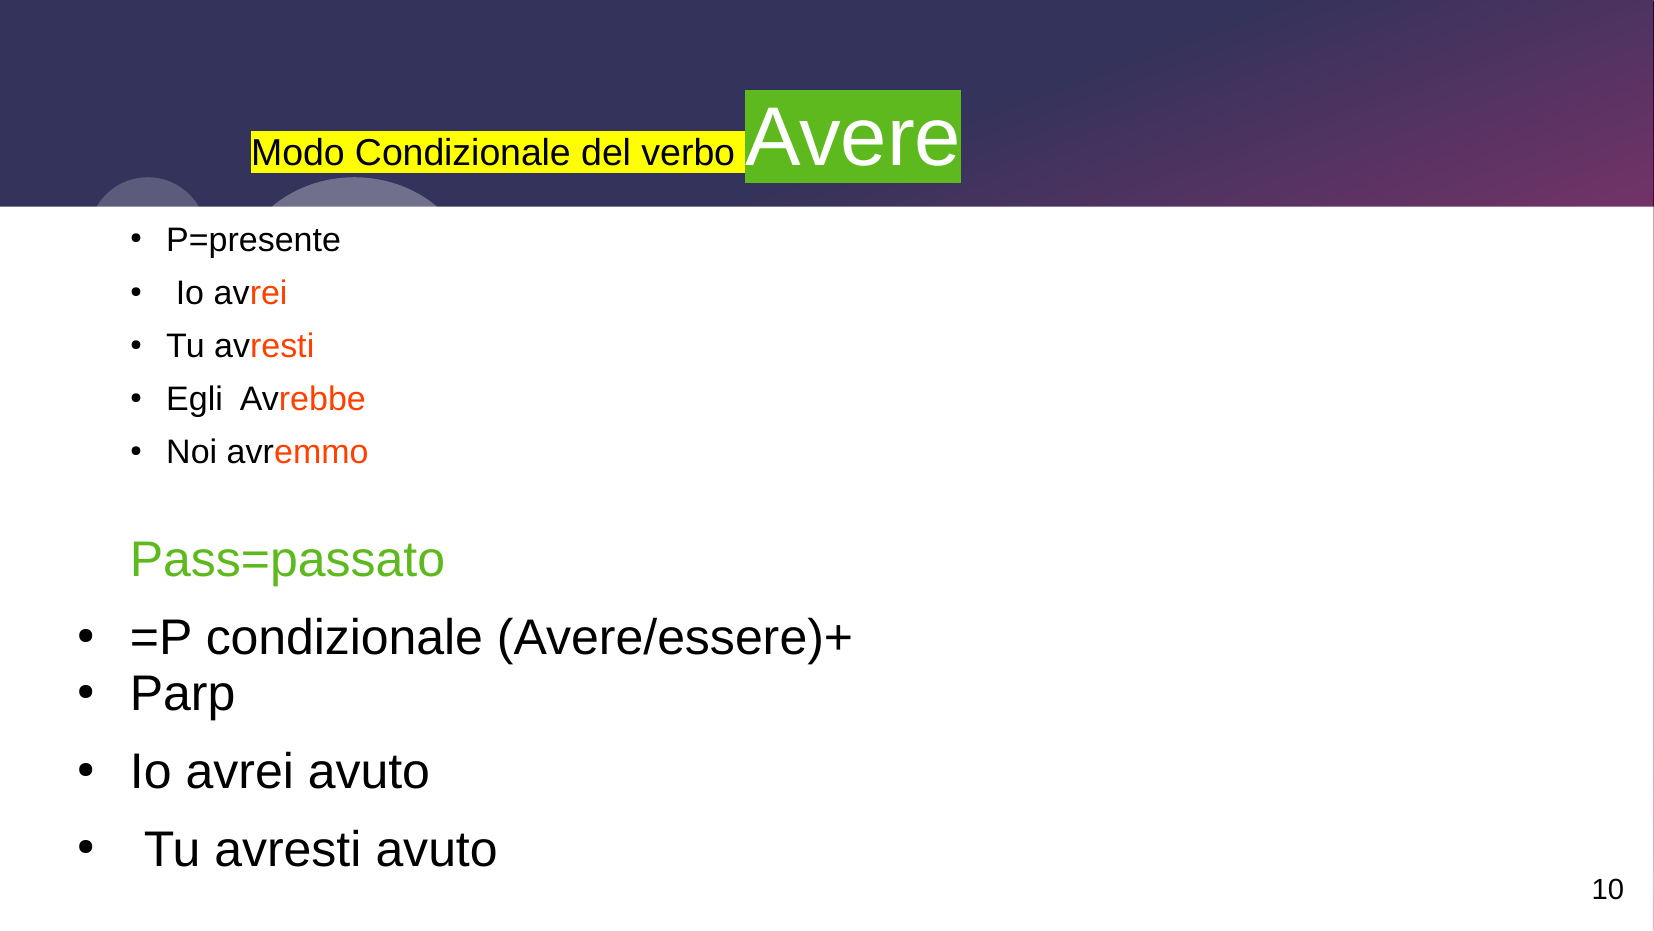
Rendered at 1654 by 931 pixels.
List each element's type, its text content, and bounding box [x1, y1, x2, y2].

list Pass=passato =P condizionale (Avere/essere)+ Parp Io avrei avuto Tu avresti avuto [59, 531, 1093, 902]
text_box Modo Condizionale del verbo Avere [236, 82, 977, 233]
list P=presente Io avrei Tu avresti Egli Avrebbe Noi avremmo [118, 220, 485, 473]
